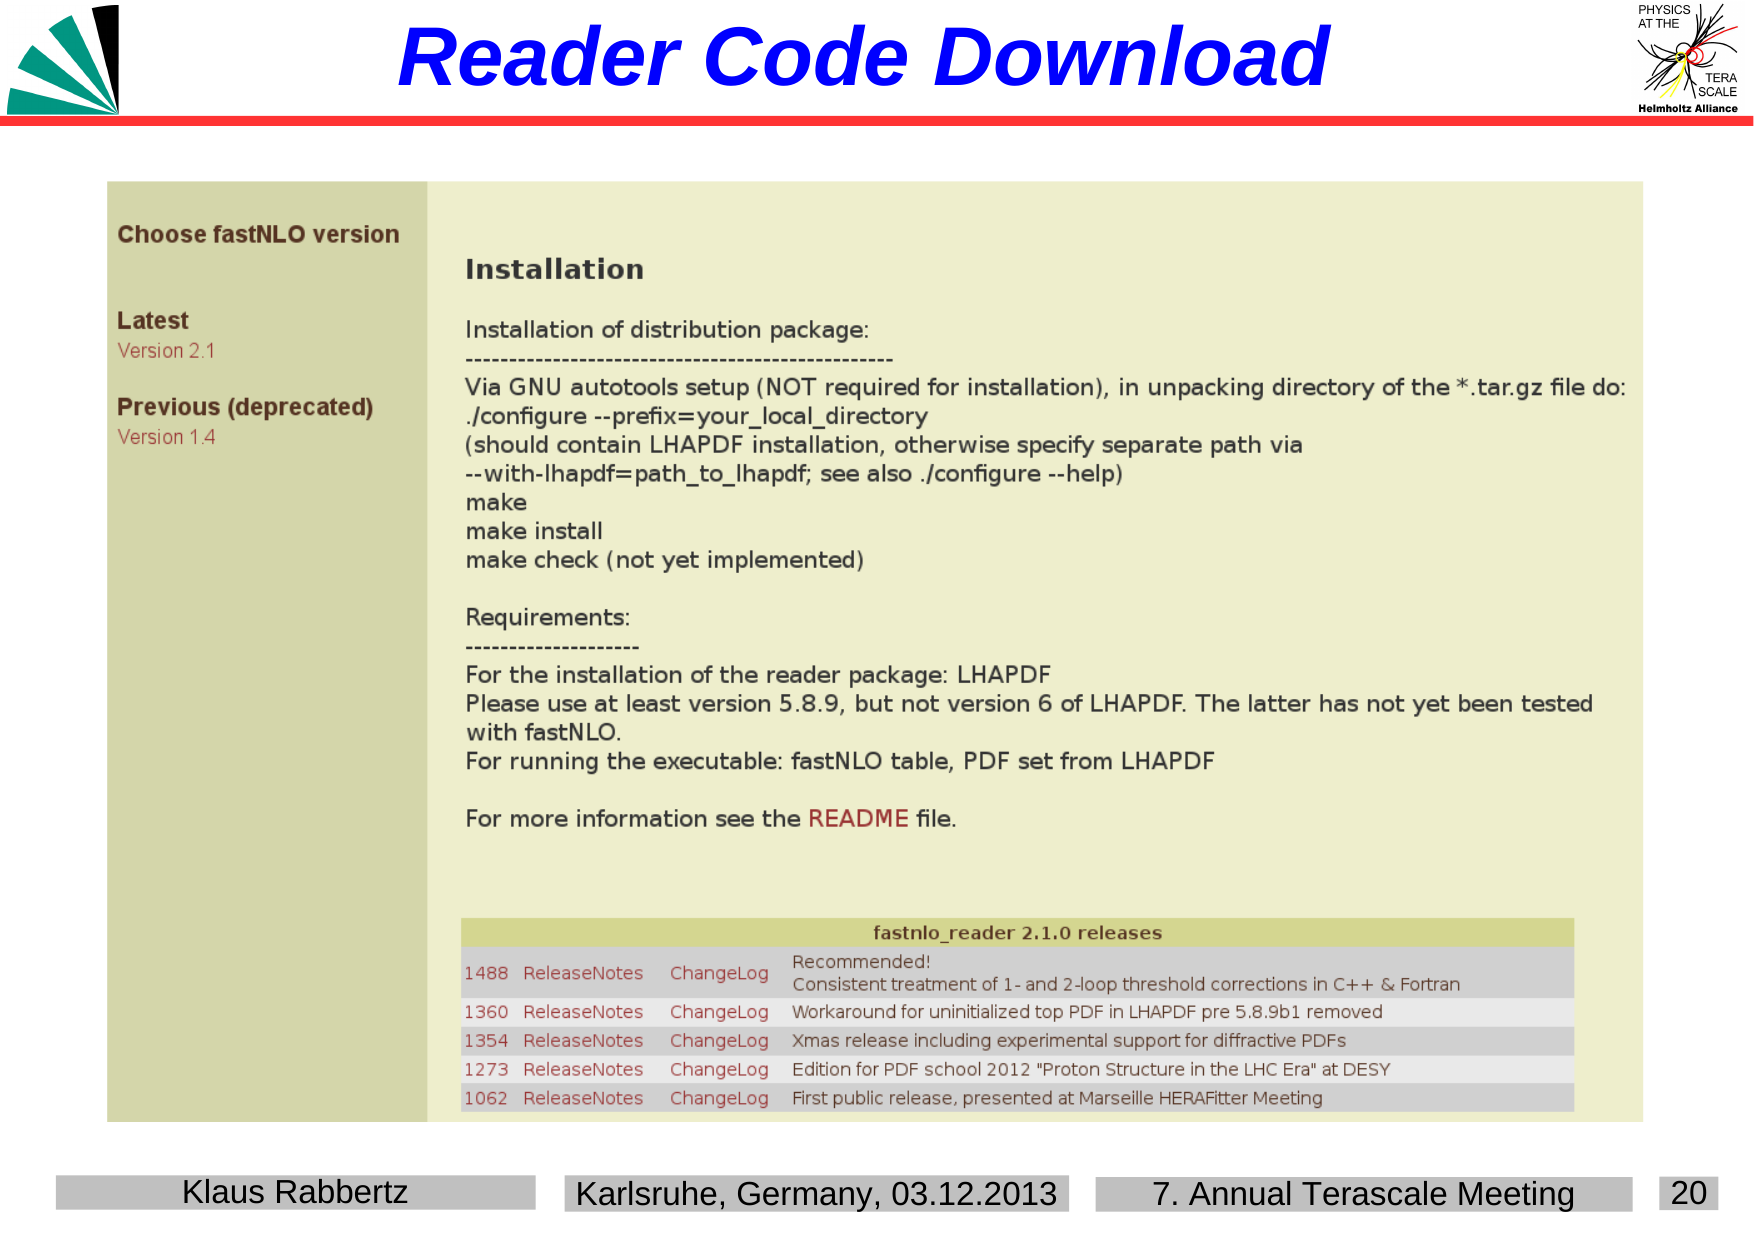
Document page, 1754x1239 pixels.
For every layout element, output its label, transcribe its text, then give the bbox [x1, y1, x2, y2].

picture [7, 5, 119, 116]
picture [101, 174, 1652, 1122]
picture [1631, 1, 1745, 115]
title Reader Code Download [123, 0, 1606, 114]
